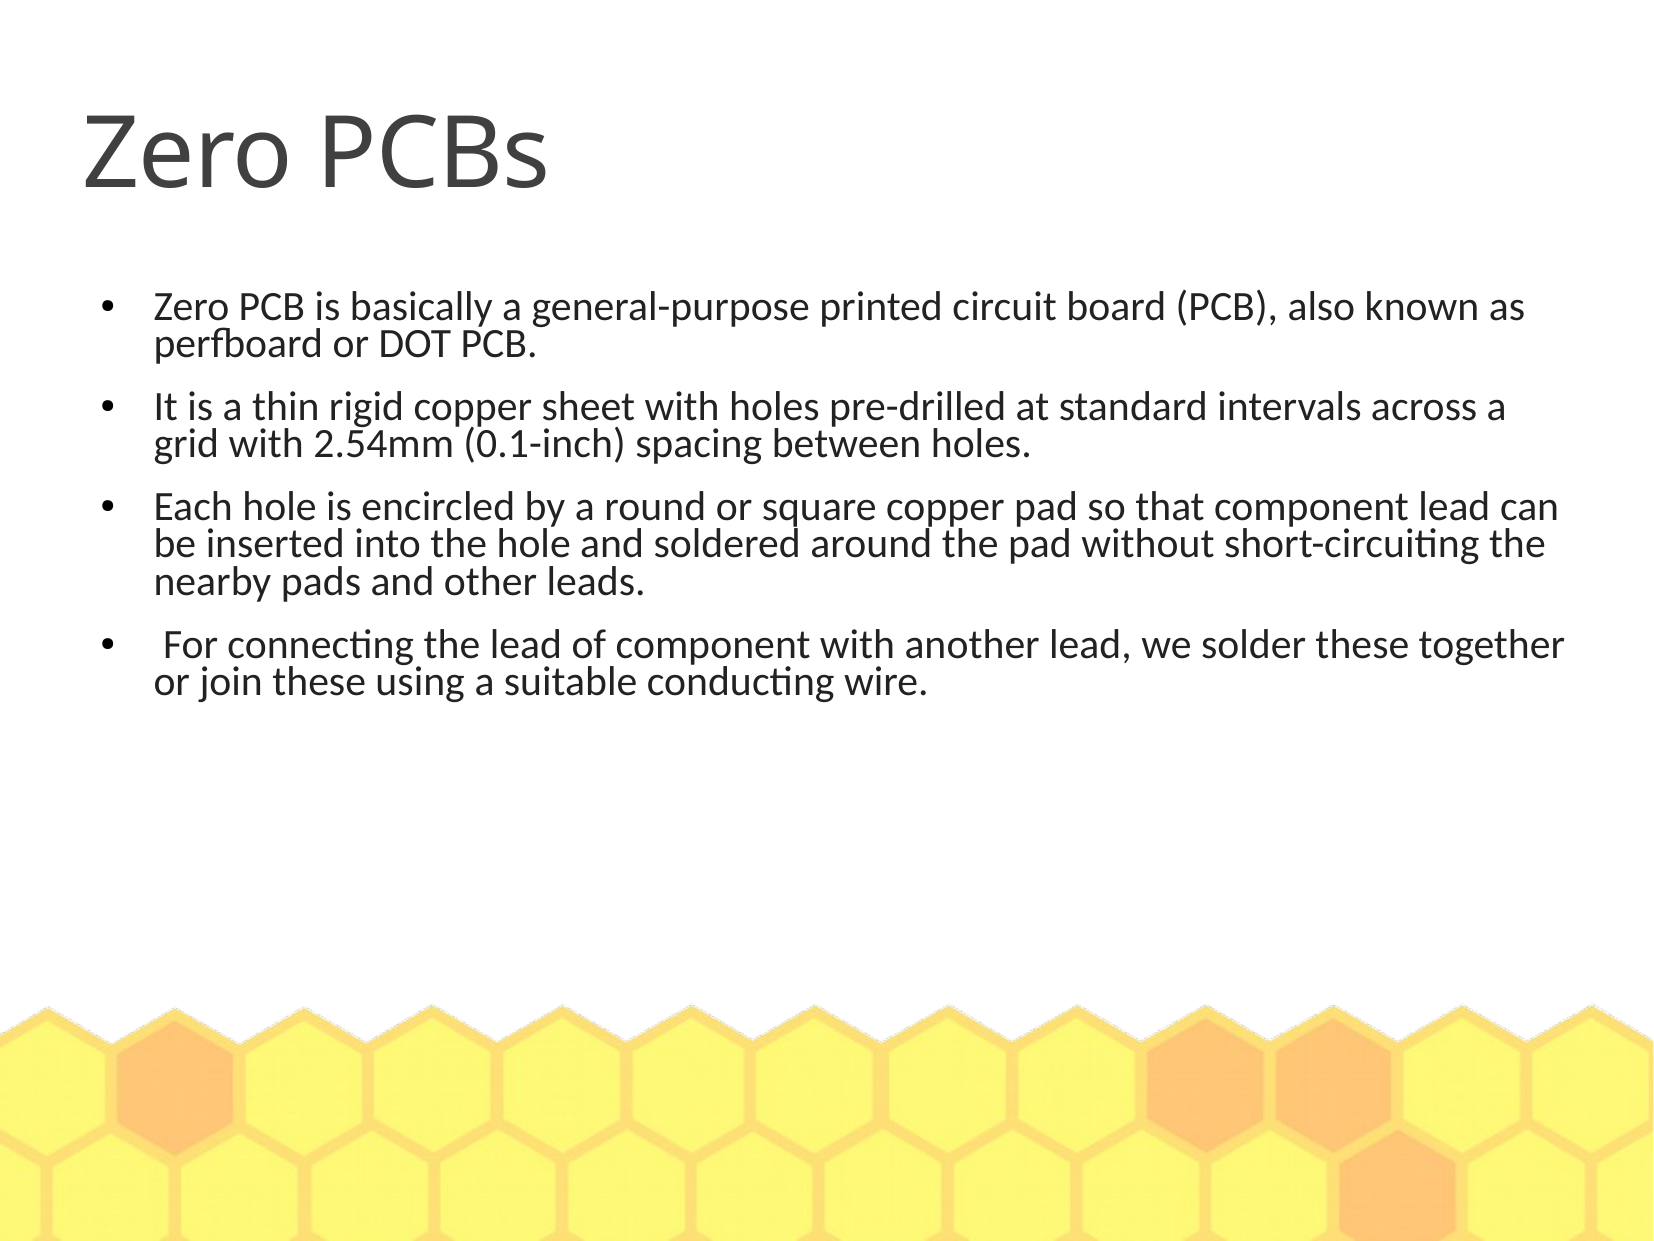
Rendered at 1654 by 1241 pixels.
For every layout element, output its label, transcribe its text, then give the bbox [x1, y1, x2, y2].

title Zero PCBs [82, 49, 1571, 257]
picture [0, 1001, 1654, 1241]
list Zero PCB is basically a general-purpose printed circuit board (PCB), also known as perfboard or DOT PCB. It is a thin rigid copper sheet with holes pre-drilled at standard intervals across a grid with 2.54mm (0.1-inch) spacing between holes. Each hole is encircled by a round or square copper pad so that component lead can be inserted into the hole and soldered around the pad without short-circuiting the nearby pads and other leads. For connecting the lead of component with another lead, we solder these together or join these using a suitable conducting wire. [82, 290, 1571, 1010]
